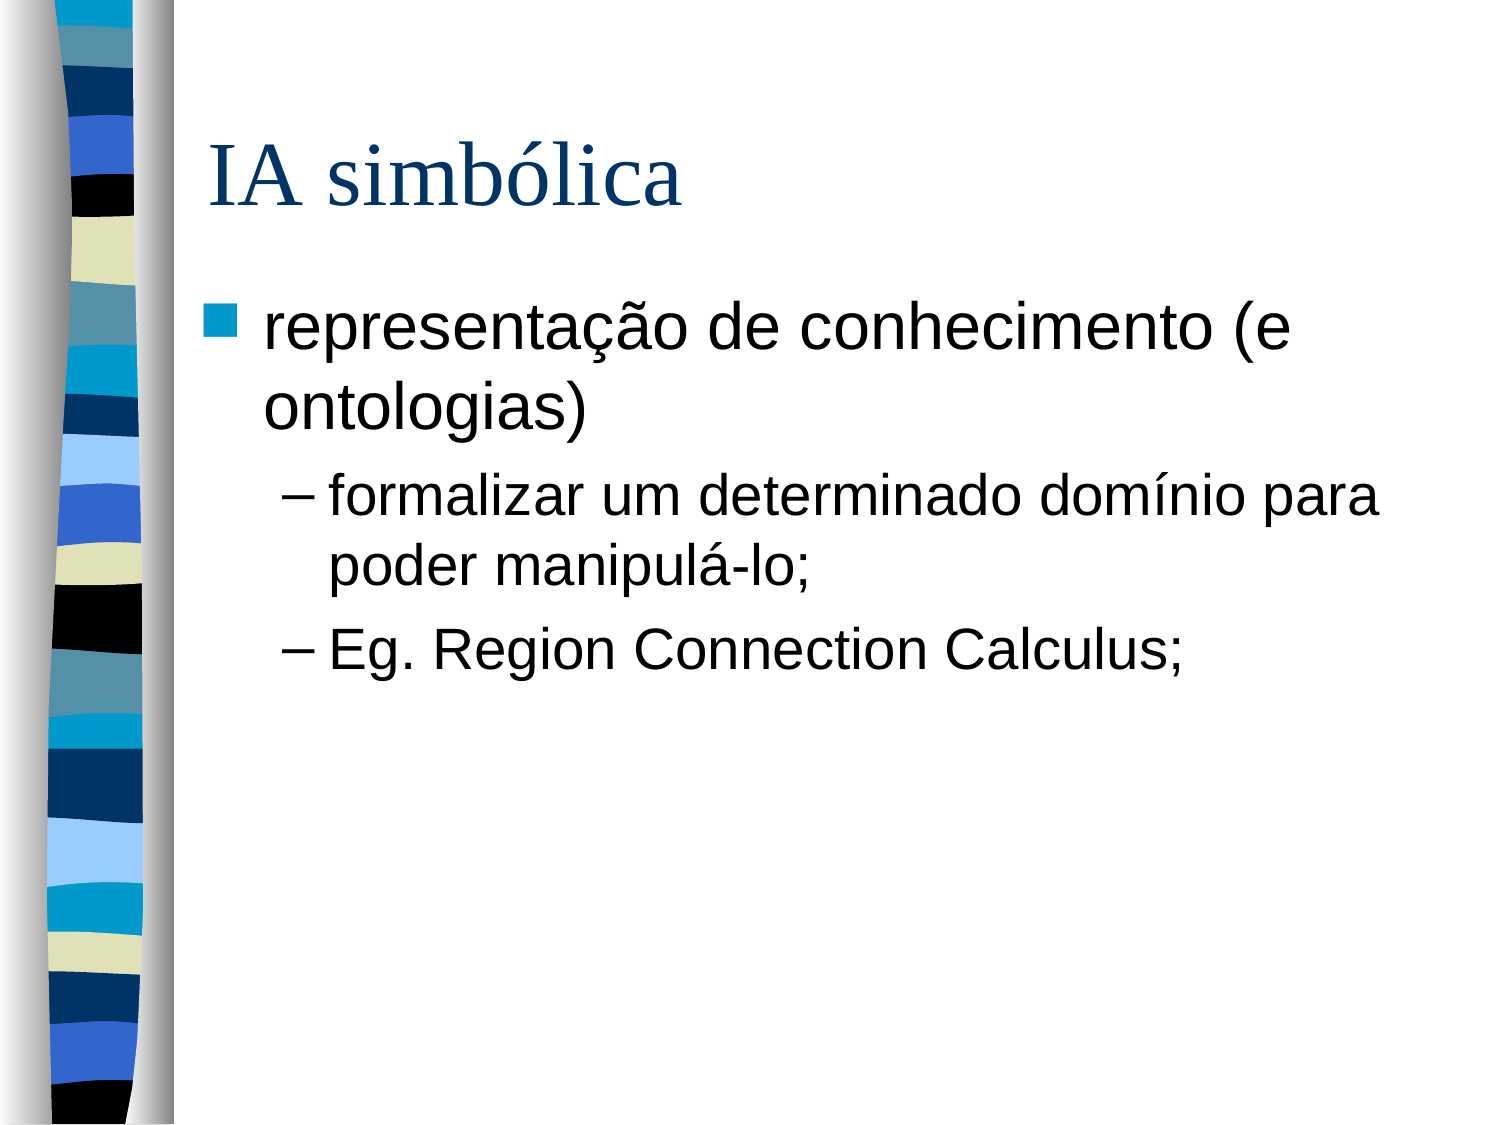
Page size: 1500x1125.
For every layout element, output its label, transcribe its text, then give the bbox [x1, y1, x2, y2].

title IA simbólica [192, 74, 1468, 263]
list representação de conhecimento (e ontologias) formalizar um determinado domínio para poder manipulá-lo; Eg. Region Connection Calculus; [192, 275, 1468, 1000]
